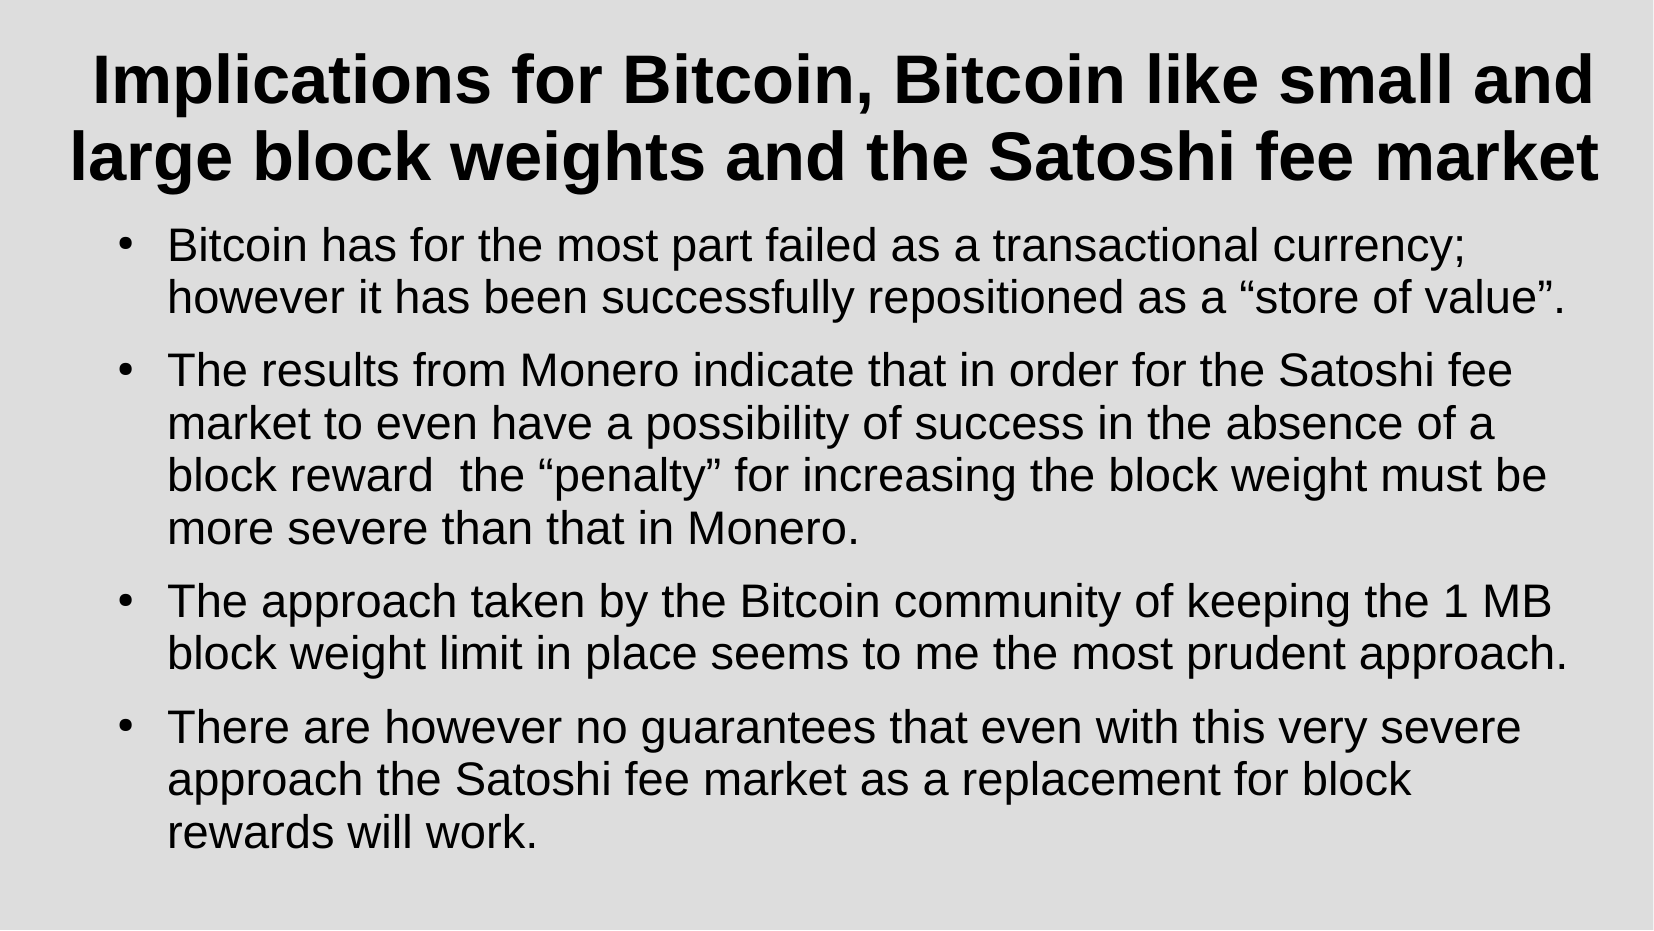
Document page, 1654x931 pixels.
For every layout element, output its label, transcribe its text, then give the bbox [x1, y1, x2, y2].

list Bitcoin has for the most part failed as a transactional currency; however it has been successfully repositioned as a “store of value”. The results from Monero indicate that in order for the Satoshi fee market to even have a possibility of success in the absence of a block reward the “penalty” for increasing the block weight must be more severe than that in Monero. The approach taken by the Bitcoin community of keeping the 1 MB block weight limit in place seems to me the most prudent approach. There are however no guarantees that even with this very severe approach the Satoshi fee market as a replacement for block rewards will work. [100, 218, 1589, 892]
title Implications for Bitcoin, Bitcoin like small and large block weights and the Satoshi fee market [11, 23, 1642, 214]
